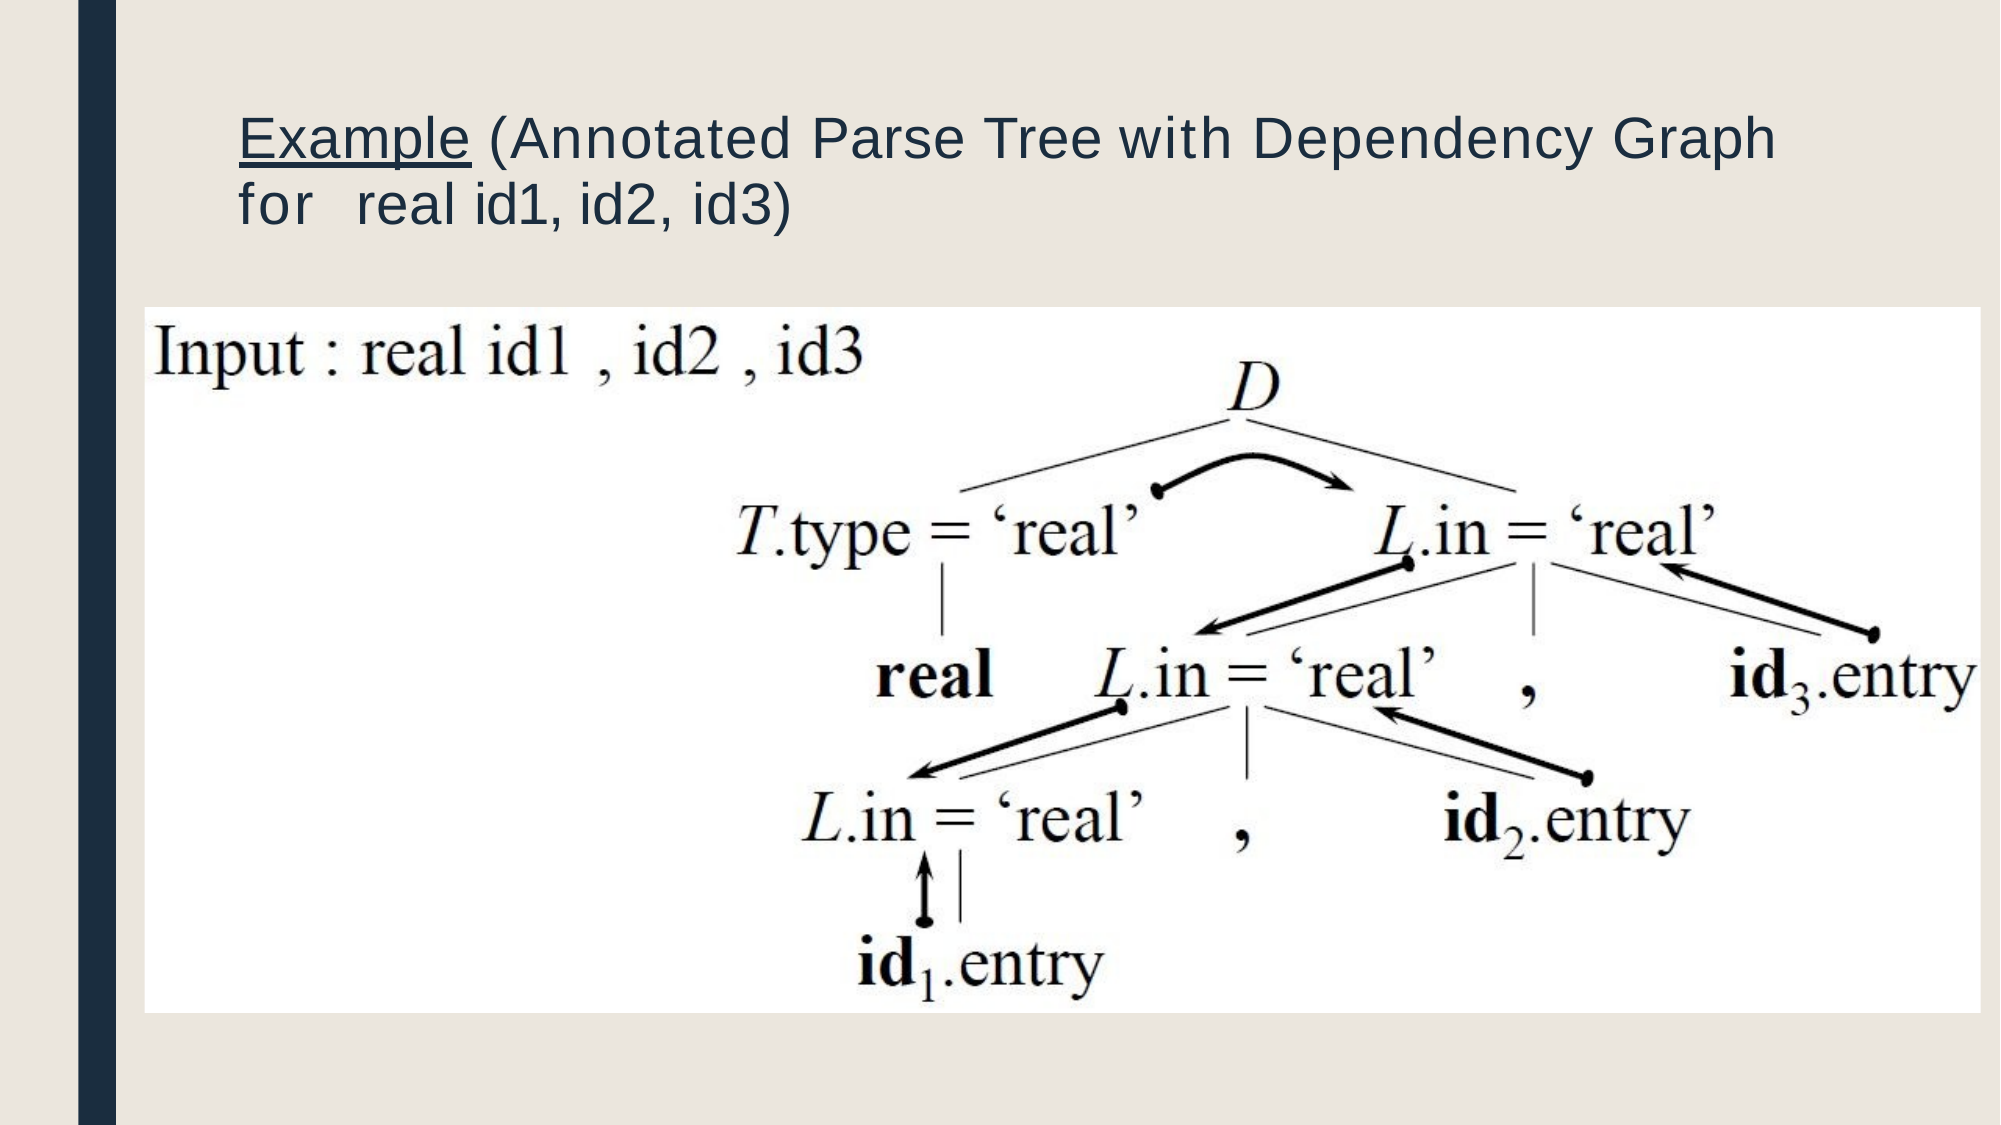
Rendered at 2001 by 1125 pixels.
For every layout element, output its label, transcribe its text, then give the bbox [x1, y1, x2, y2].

title Example (Annotated Parse Tree with Dependency Graph for real id1, id2, id3) [236, 96, 1852, 293]
text_box [144, 307, 1981, 1013]
